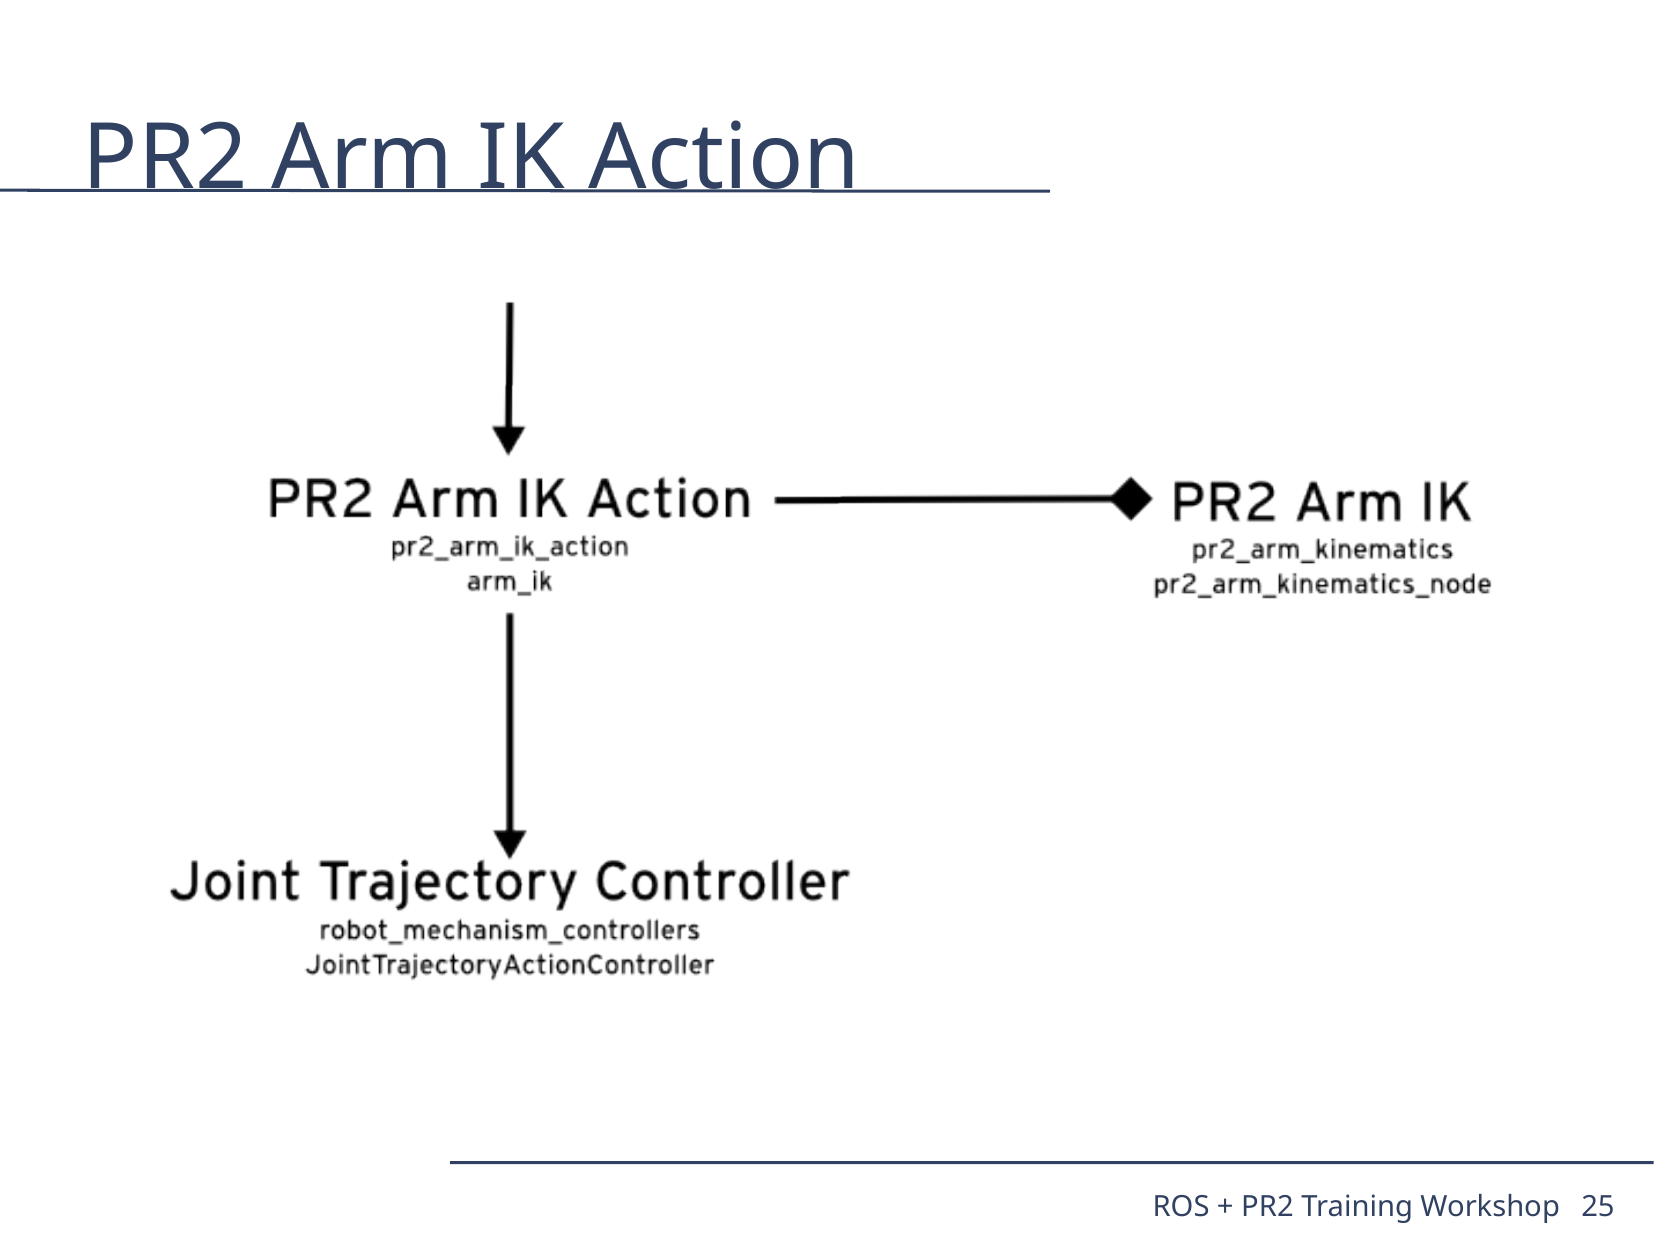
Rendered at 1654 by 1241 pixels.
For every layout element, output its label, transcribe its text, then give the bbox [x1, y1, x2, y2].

picture [150, 224, 1538, 1150]
title PR2 Arm IK Action [82, 56, 1571, 250]
